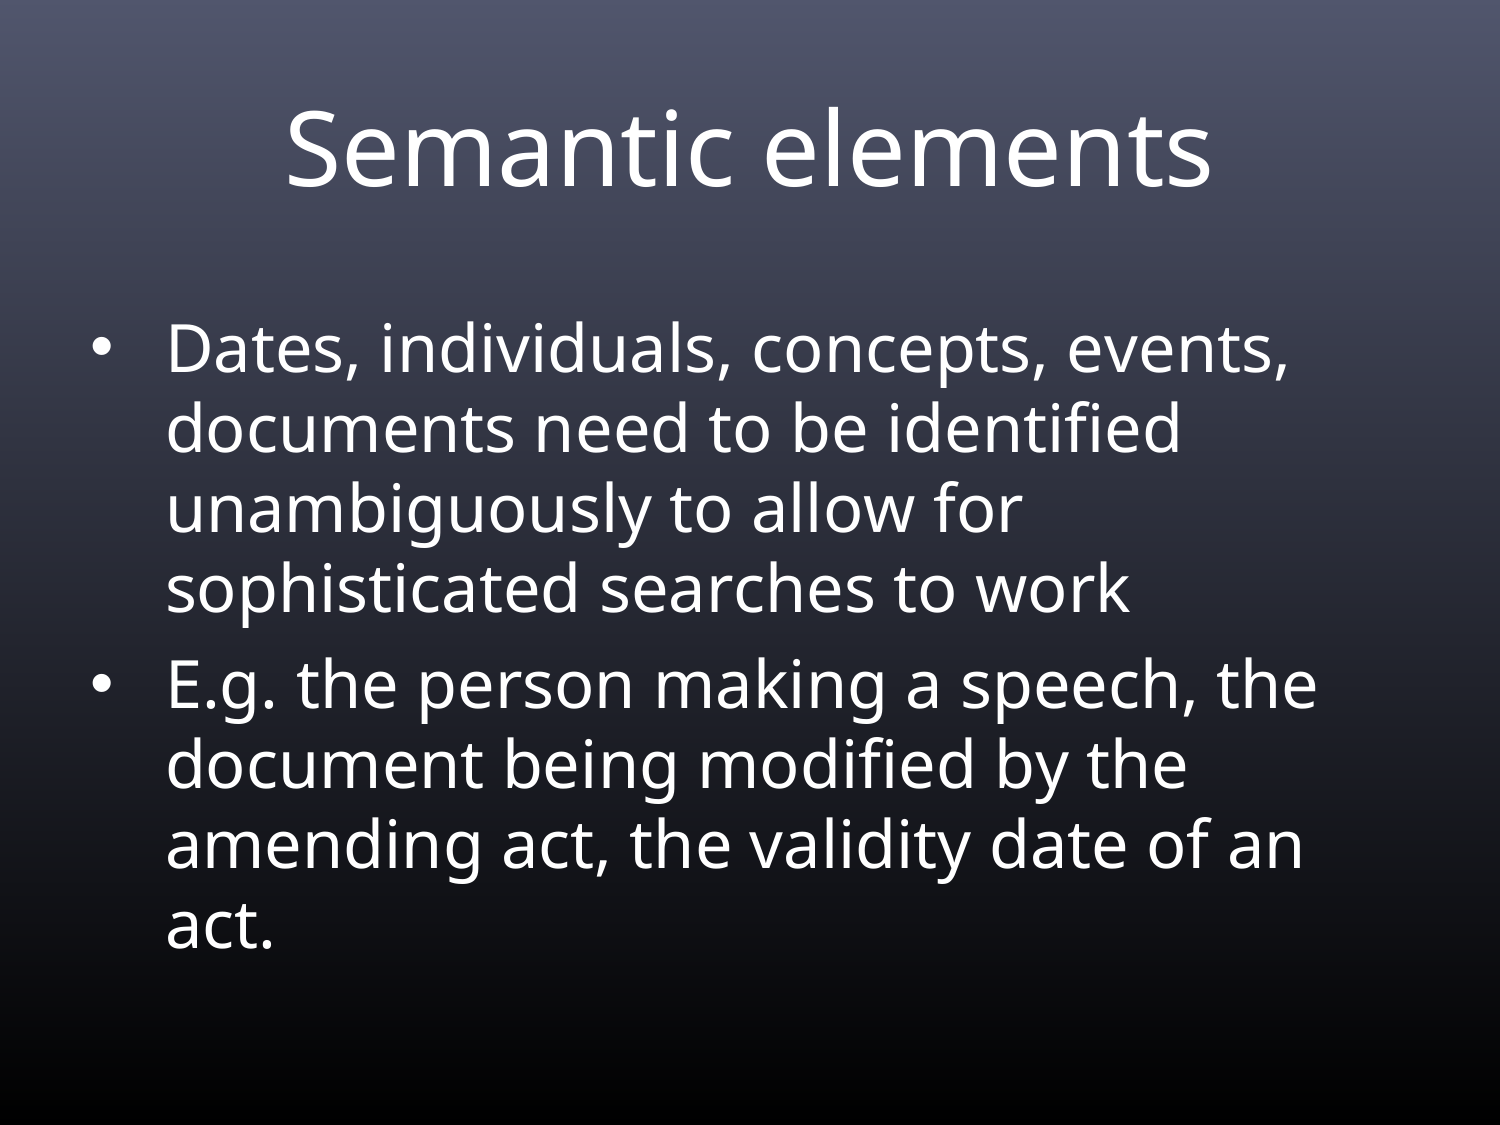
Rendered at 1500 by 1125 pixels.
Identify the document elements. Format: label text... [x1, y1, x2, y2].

list Dates, individuals, concepts, events, documents need to be identified unambiguously to allow for sophisticated searches to work E.g. the person making a speech, the document being modified by the amending act, the validity date of an act. [75, 262, 1426, 1006]
title Semantic elements [75, 74, 1426, 262]
